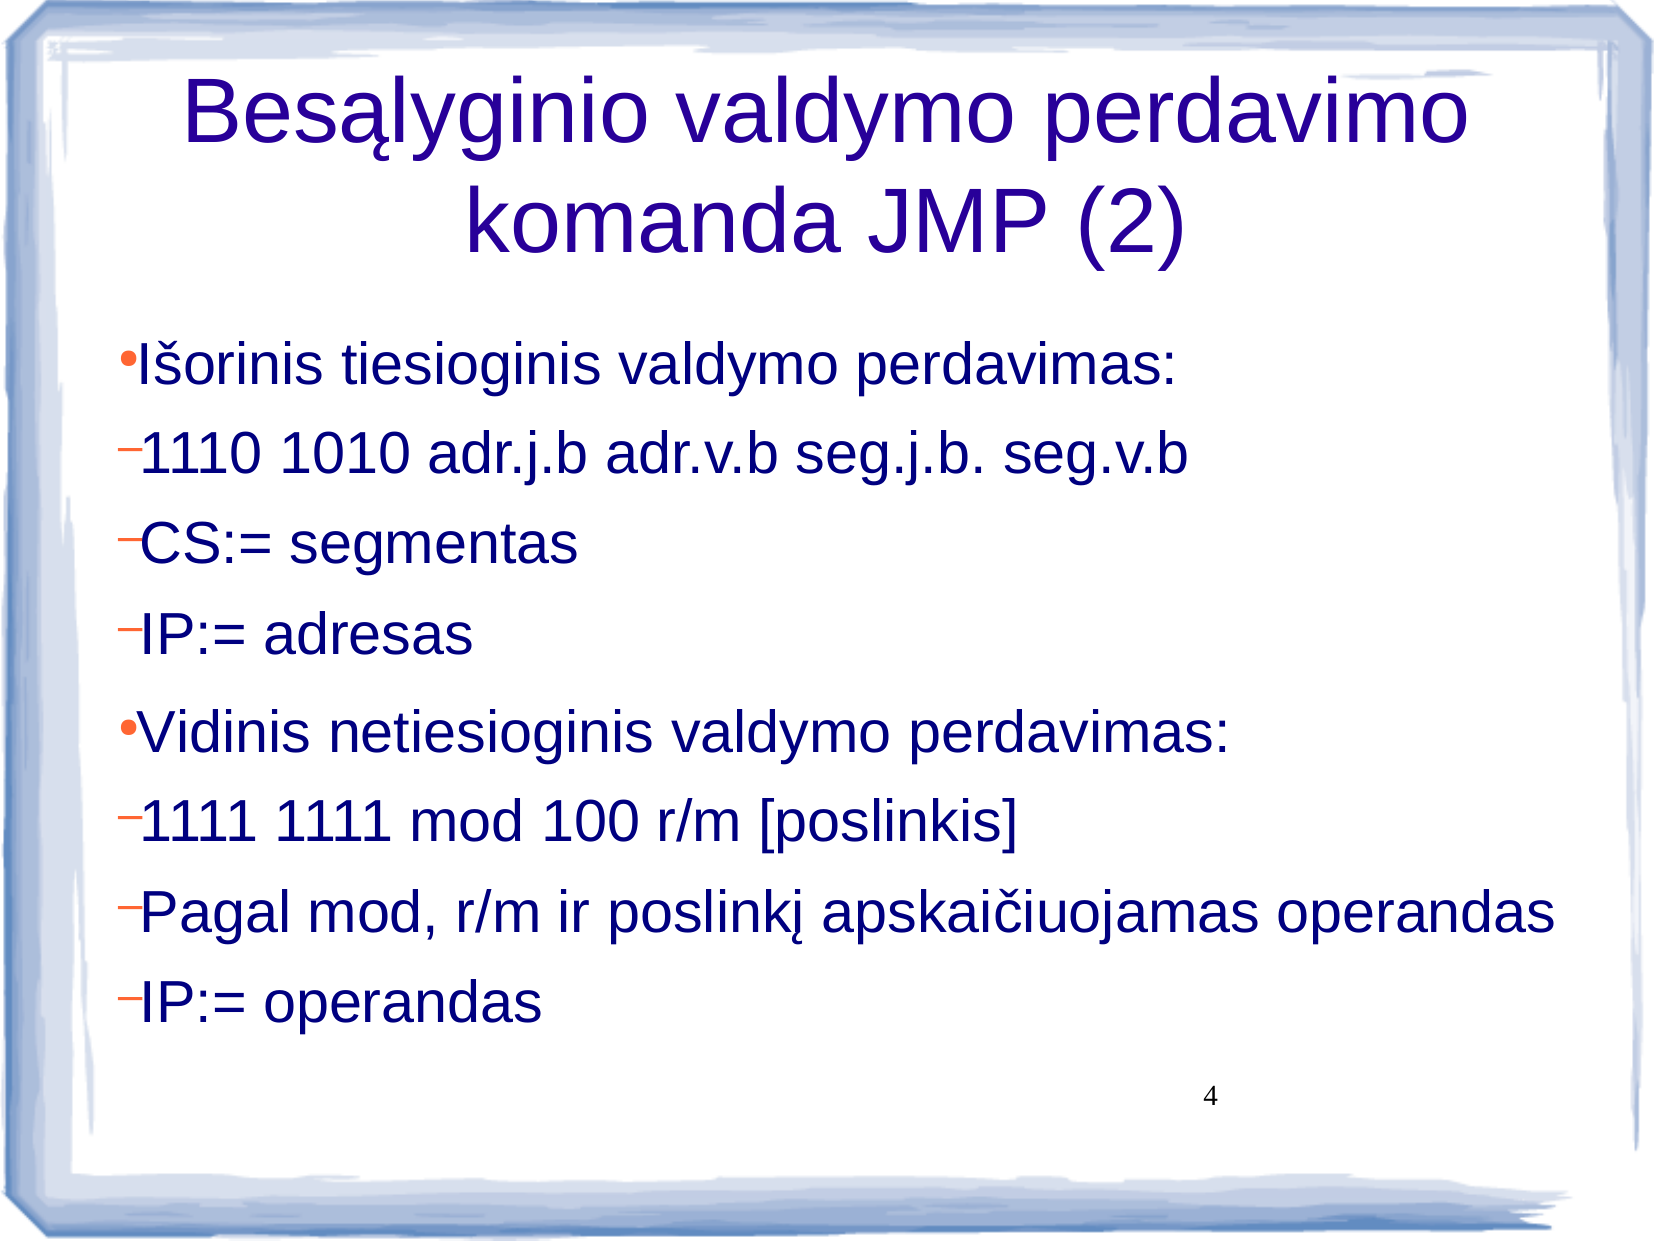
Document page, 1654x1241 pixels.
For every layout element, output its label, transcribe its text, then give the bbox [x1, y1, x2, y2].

text_box [1203, 1076, 1589, 1163]
list Išorinis tiesioginis valdymo perdavimas: 1110 1010 adr.j.b adr.v.b seg.j.b. seg.v.b CS:= segmentas IP:= adresas Vidinis netiesioginis valdymo perdavimas: 1111 1111 mod 100 r/m [poslinkis] Pagal mod, r/m ir poslinkį apskaičiuojamas operandas IP:= operandas [118, 324, 1571, 1106]
title Besąlyginio valdymo perdavimo komanda JMP (2) [82, 50, 1571, 256]
